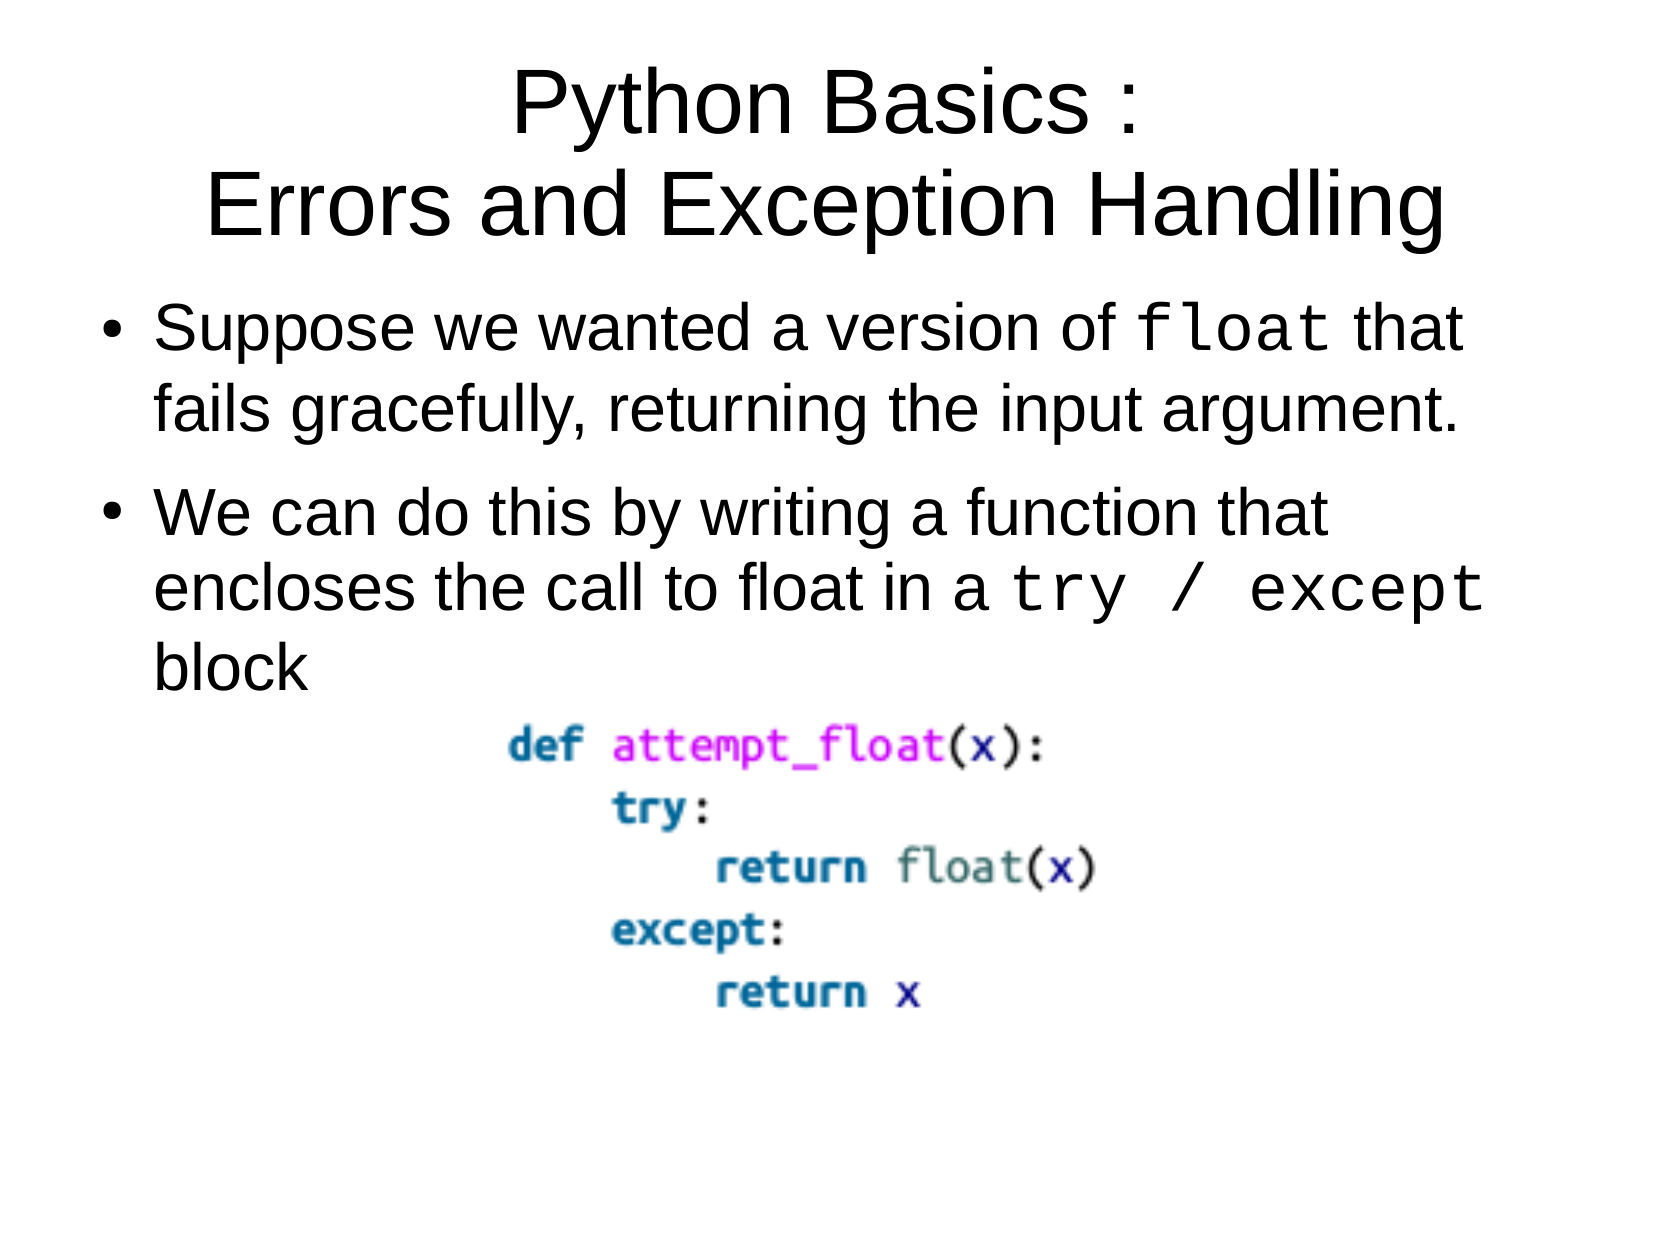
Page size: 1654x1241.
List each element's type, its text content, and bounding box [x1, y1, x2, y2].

title Python Basics : Errors and Exception Handling [82, 49, 1571, 257]
list Suppose we wanted a version of float that fails gracefully, returning the input argument. We can do this by writing a function that encloses the call to float in a try / except block [82, 290, 1571, 1010]
picture [500, 712, 1121, 1033]
